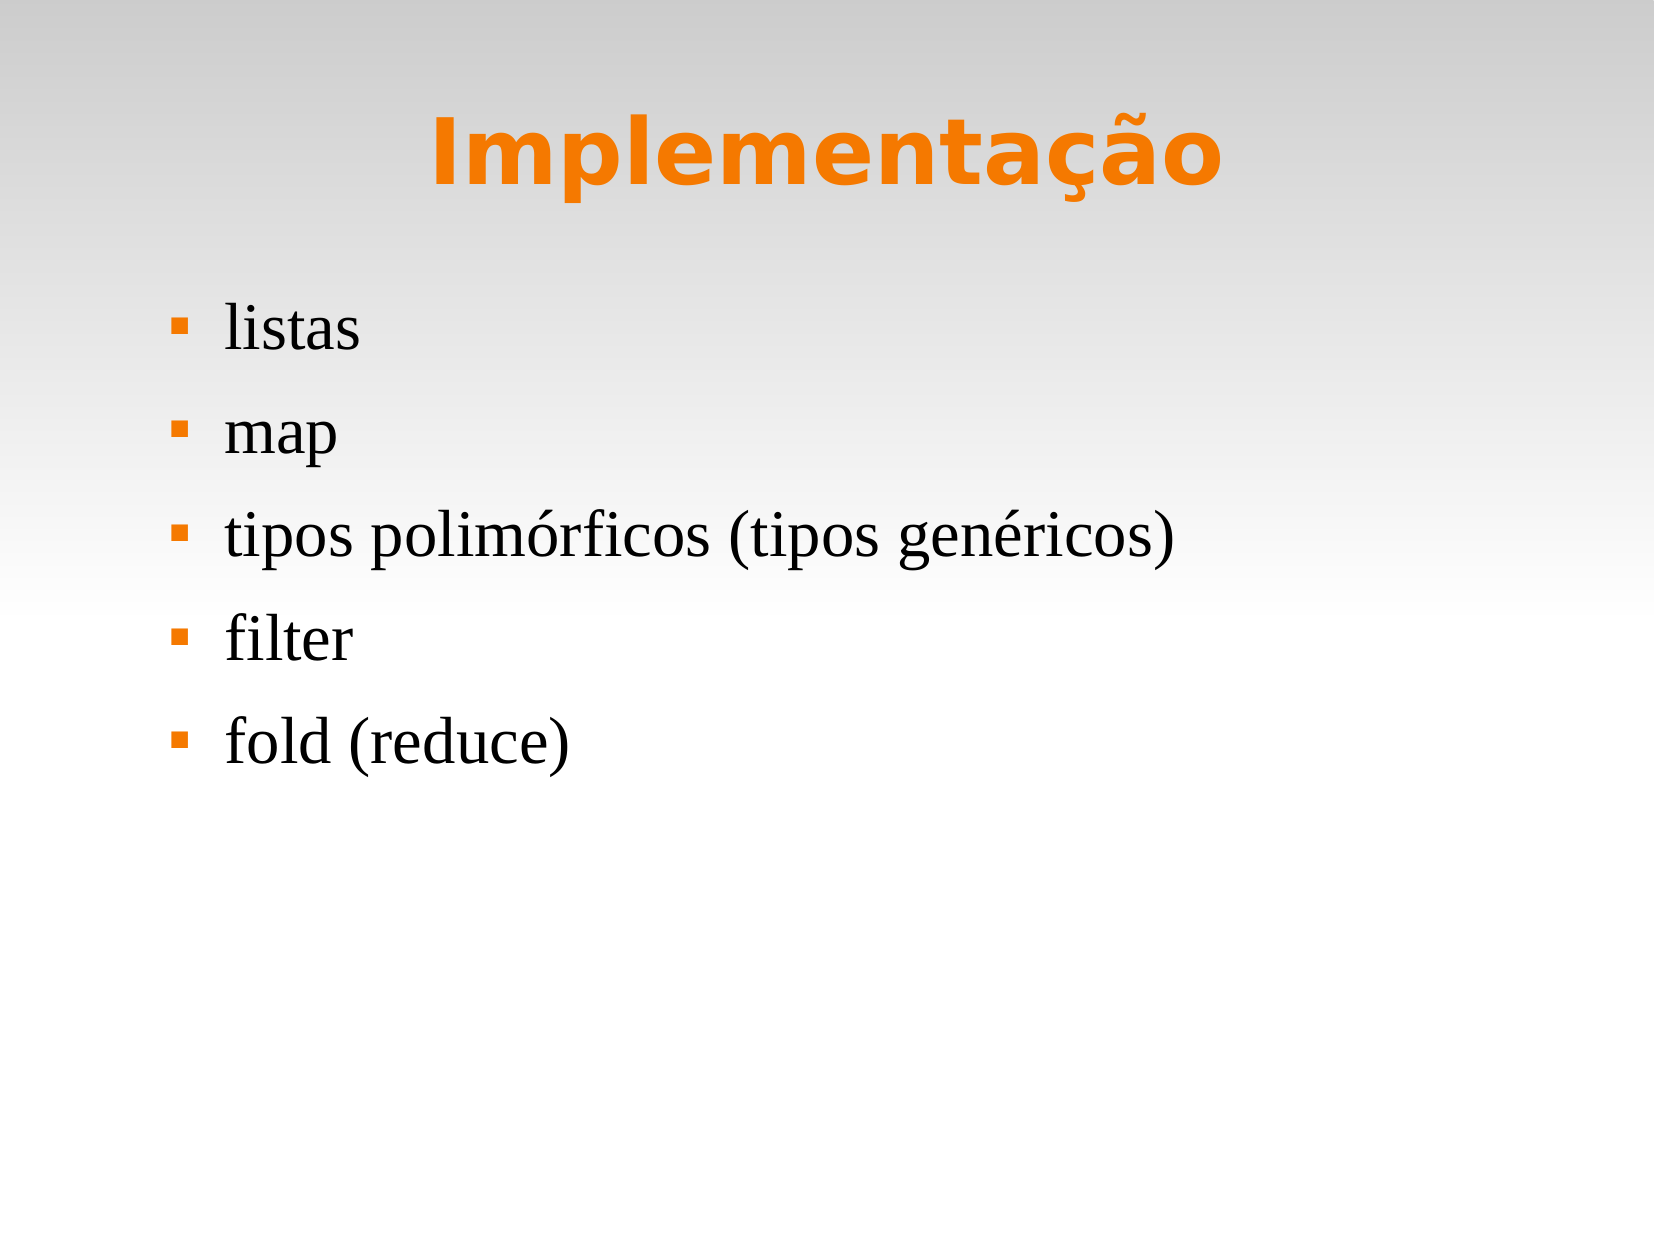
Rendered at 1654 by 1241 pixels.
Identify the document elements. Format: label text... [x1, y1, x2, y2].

list listas map tipos polimórficos (tipos genéricos) filter fold (reduce) [82, 290, 1571, 1241]
title Implementação [82, 49, 1571, 257]
